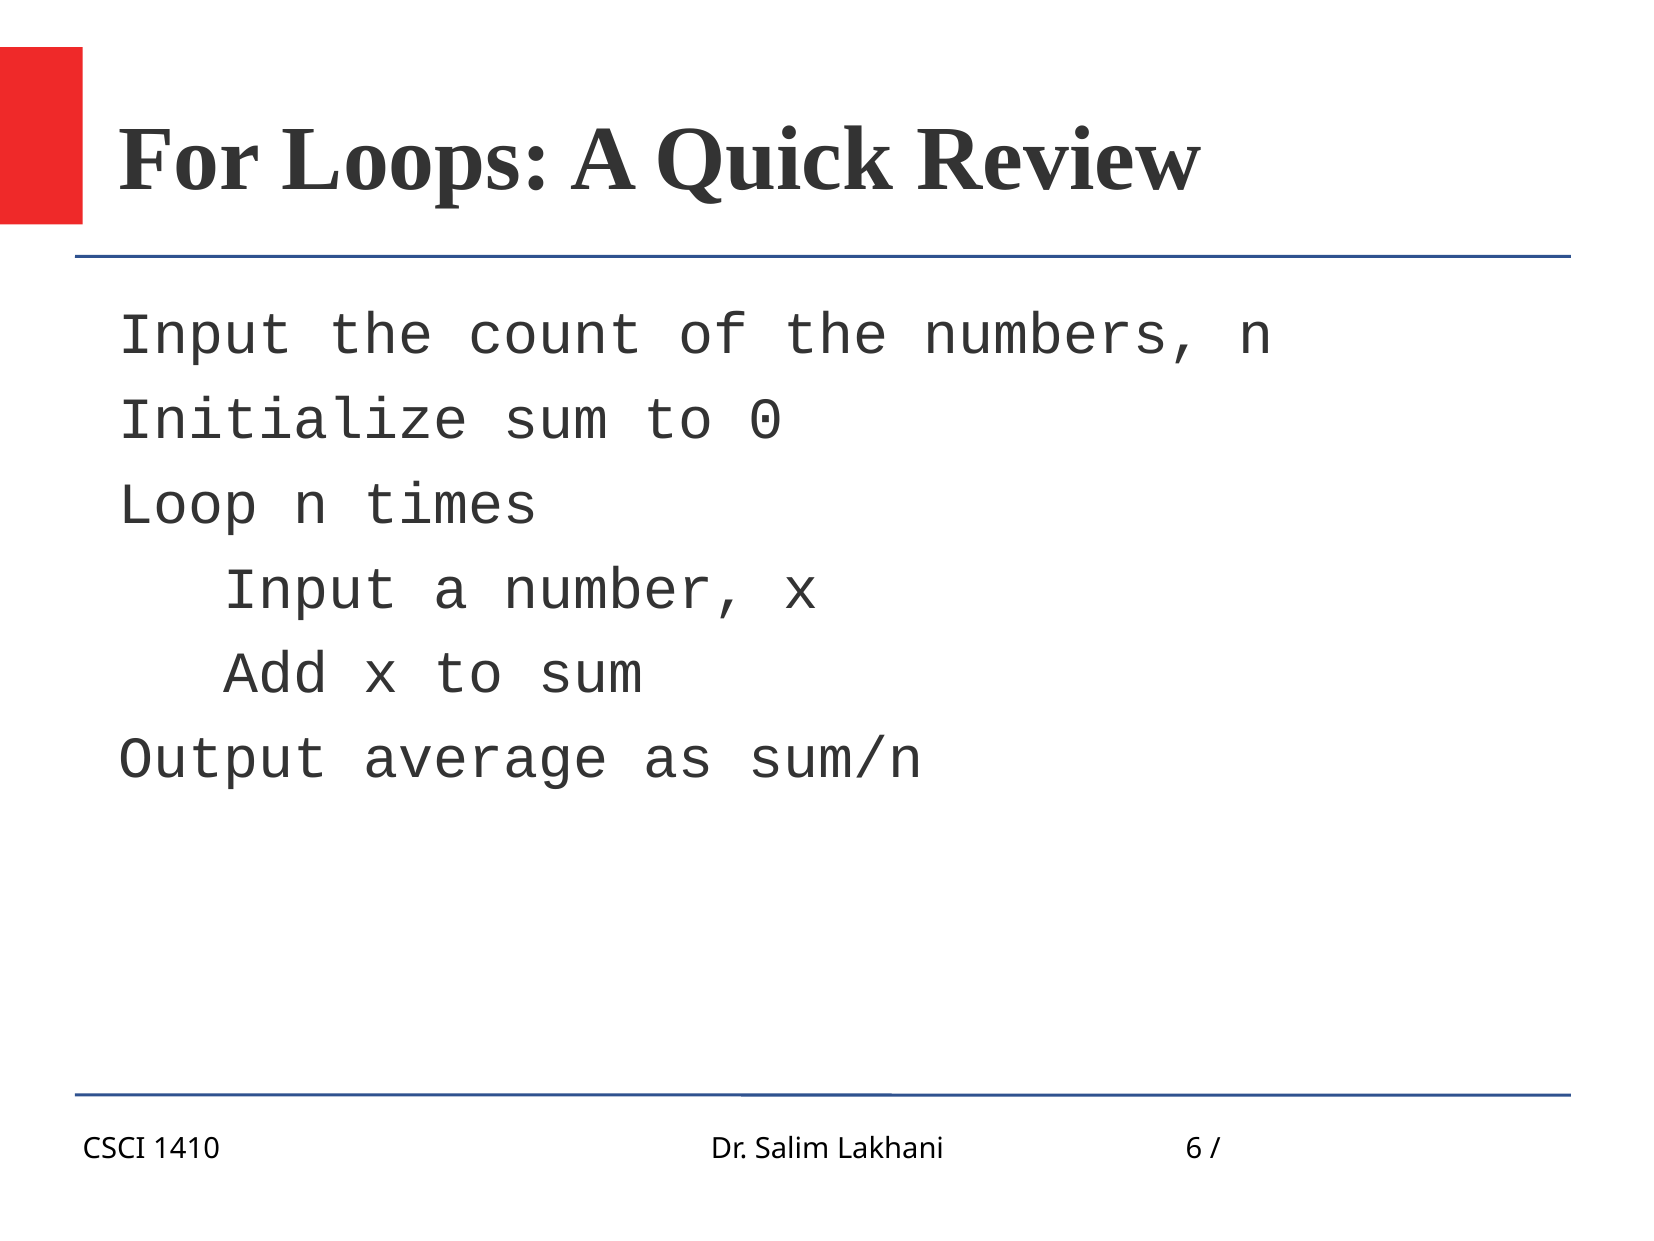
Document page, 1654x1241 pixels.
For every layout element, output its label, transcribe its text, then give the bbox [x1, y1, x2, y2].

text_box Dr. Salim Lakhani [565, 1129, 1090, 1216]
title For Loops: A Quick Review [118, 49, 1571, 257]
text_box CSCI 1410 [82, 1129, 468, 1216]
list Input the count of the numbers, n Initialize sum to 0 Loop n times Input a number, x Add x to sum Output average as sum/n [118, 295, 1536, 1080]
text_box / [1185, 1129, 1571, 1216]
